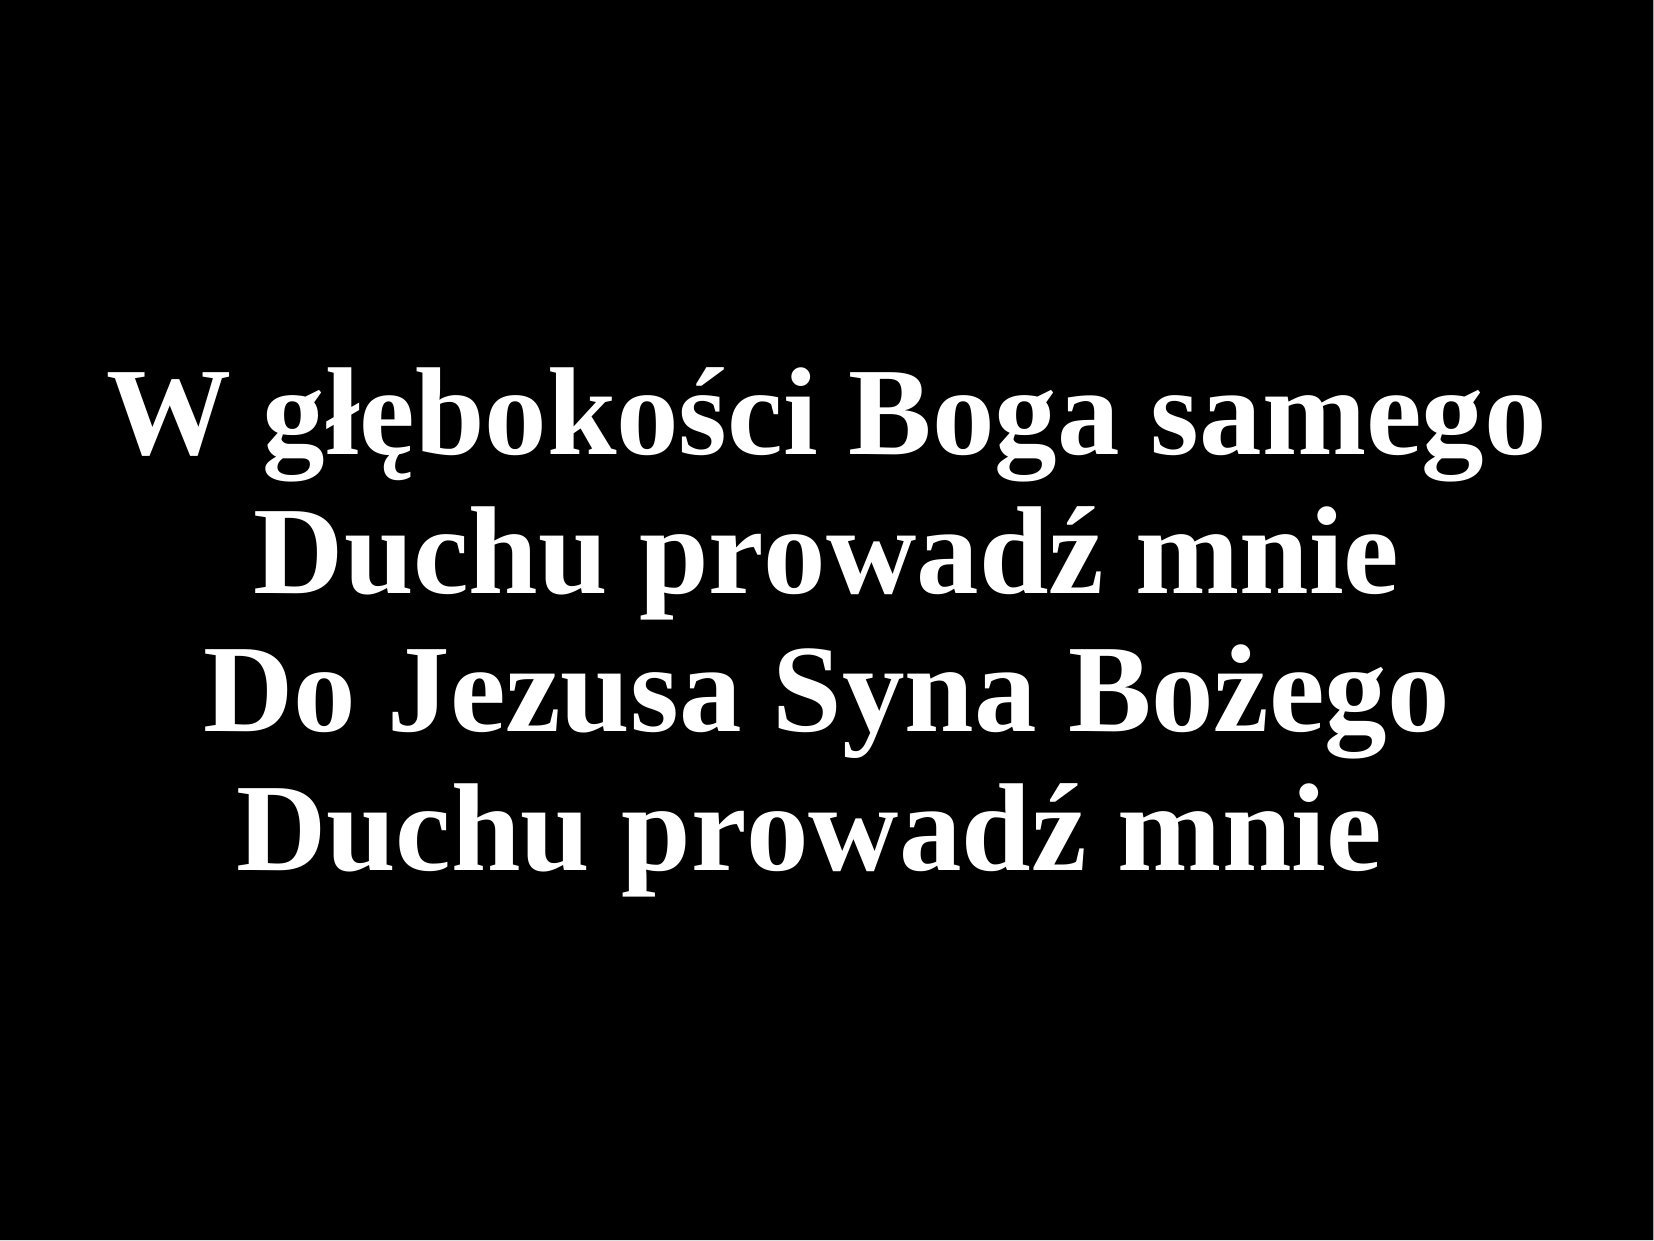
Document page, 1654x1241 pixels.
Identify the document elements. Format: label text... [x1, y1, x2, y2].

title W głębokości Boga samego Duchu prowadź mnie Do Jezusa Syna Bożego Duchu prowadź mnie [0, 0, 1654, 1241]
